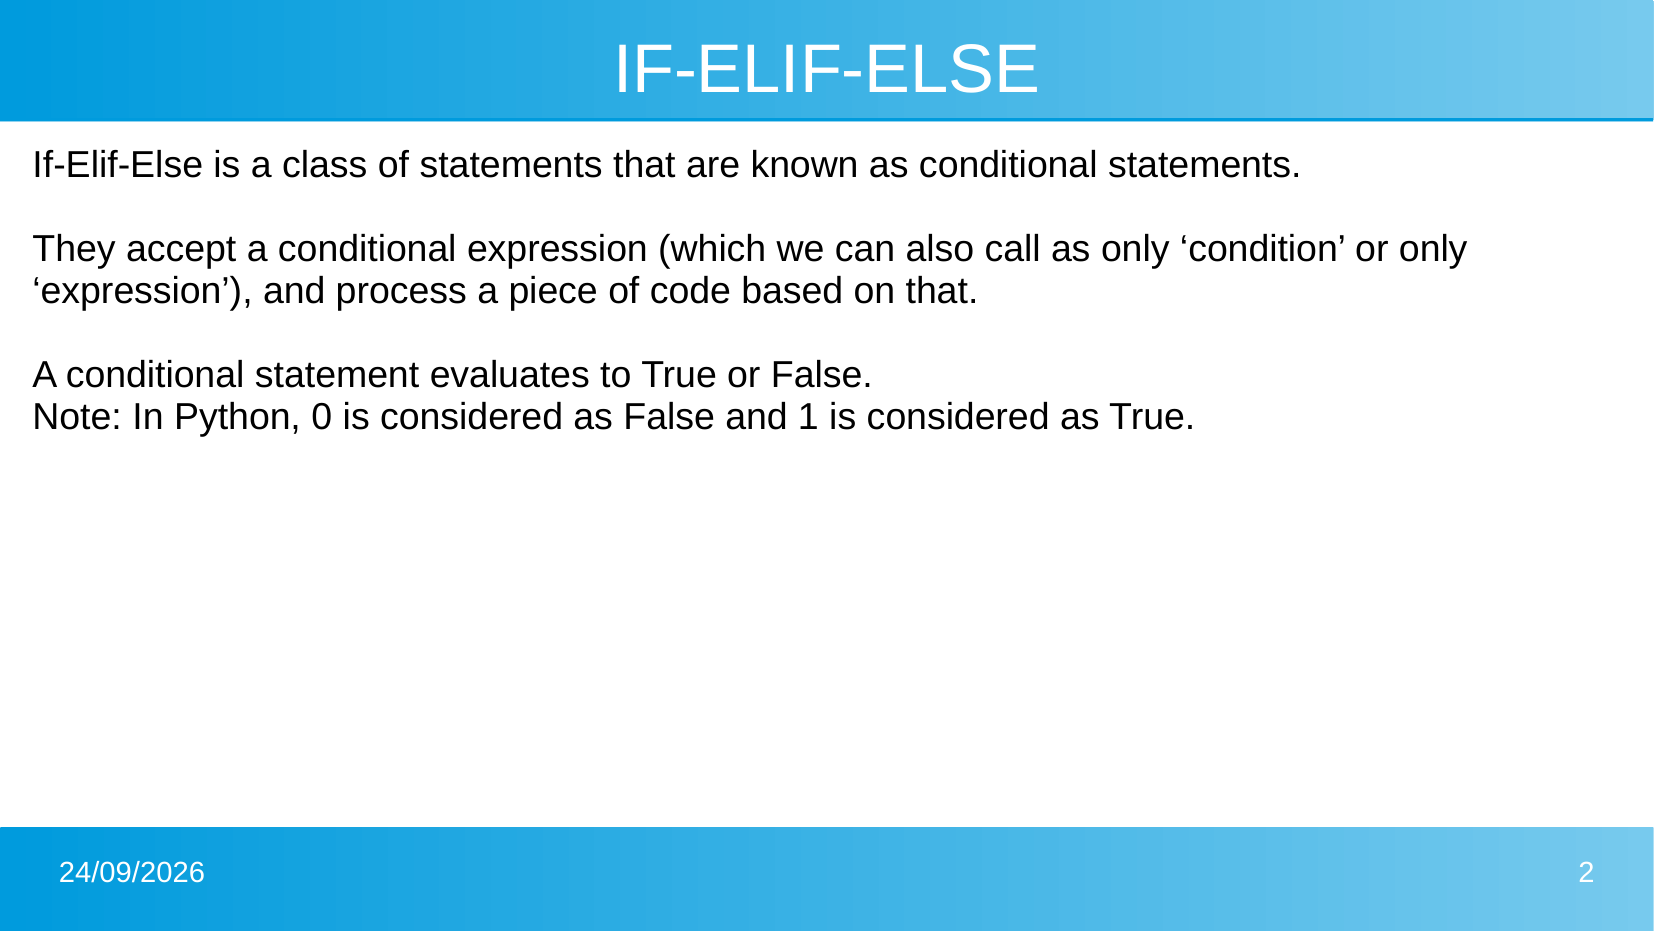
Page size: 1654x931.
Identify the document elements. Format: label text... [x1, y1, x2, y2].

title IF-ELIF-ELSE [59, 29, 1595, 108]
text_box If-Elif-Else is a class of statements that are known as conditional statements. They accept a conditional expression (which we can also call as only ‘condition’ or only ‘expression’), and process a piece of code based on that. A conditional statement evaluates to True or False. Note: In Python, 0 is considered as False and 1 is considered as True. [17, 135, 1595, 445]
